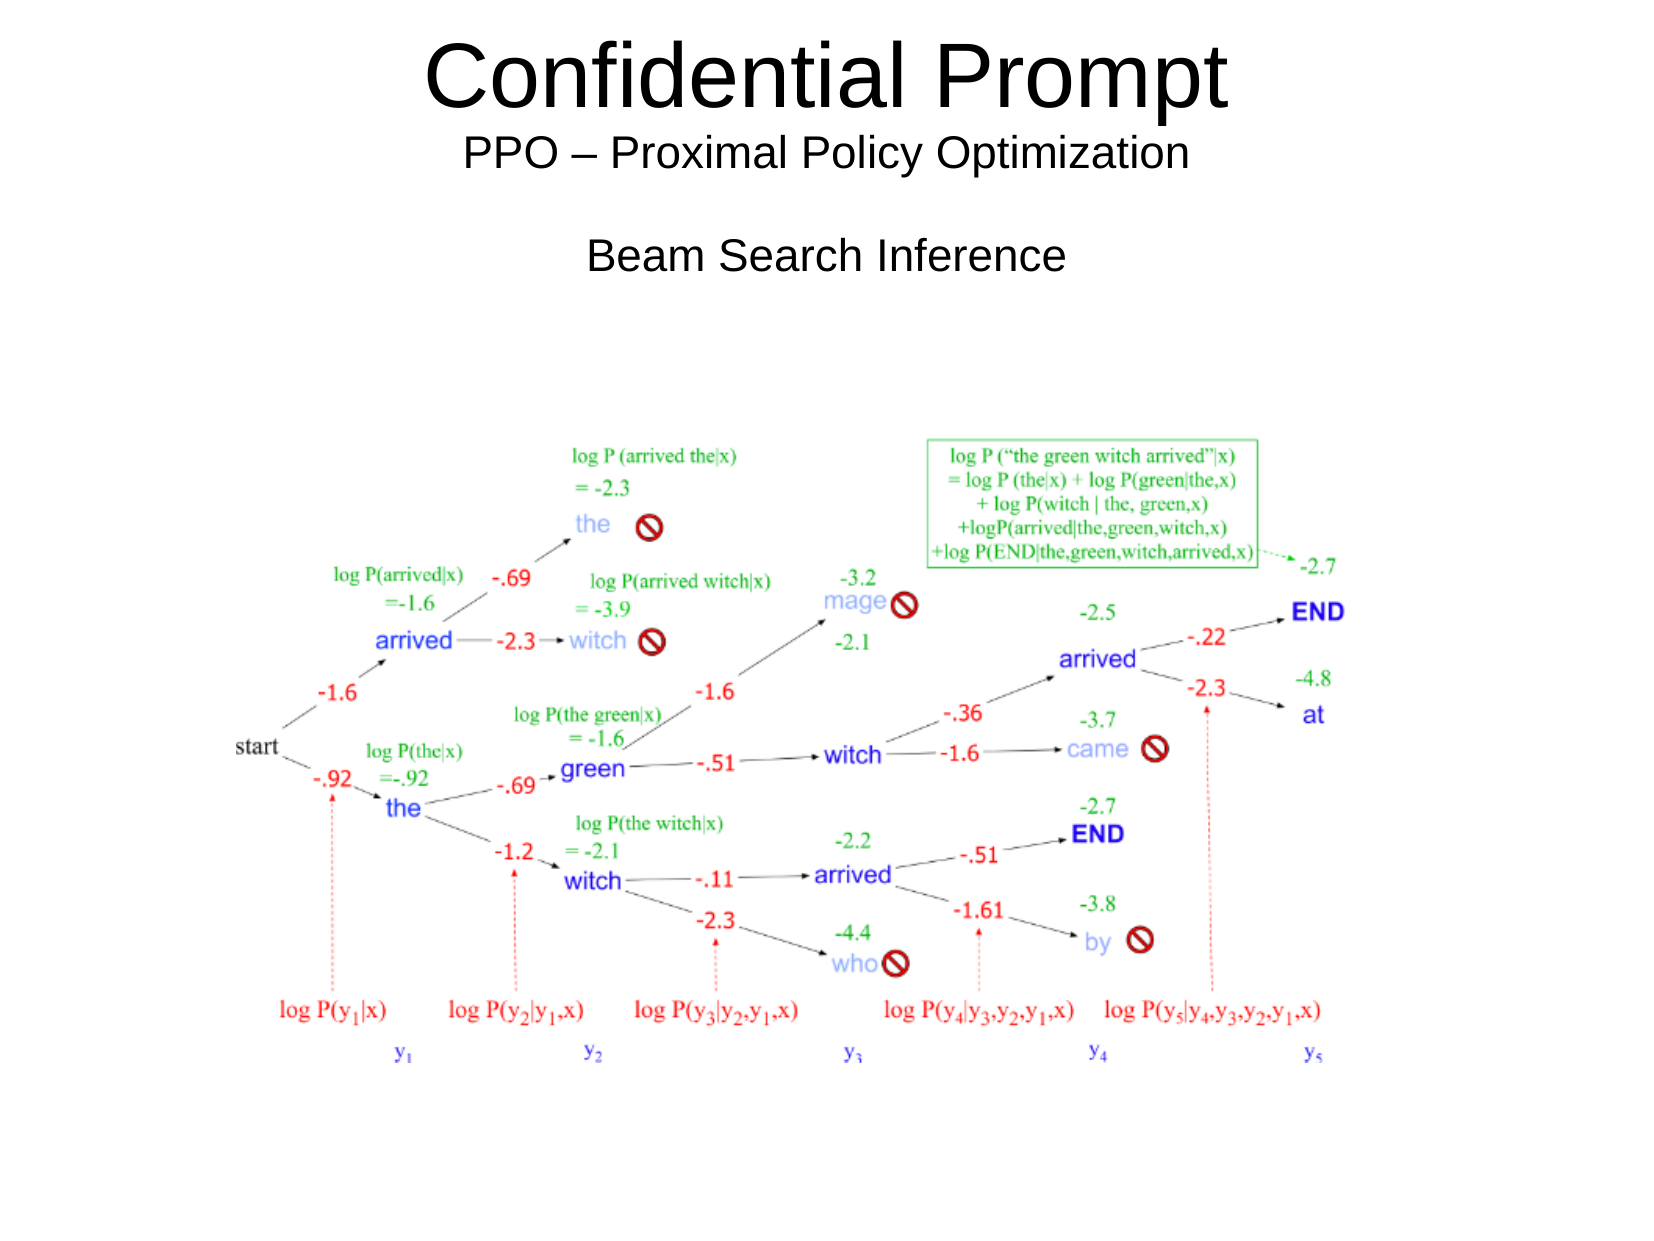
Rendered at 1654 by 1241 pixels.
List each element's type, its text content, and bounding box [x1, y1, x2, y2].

picture [236, 431, 1365, 1063]
title Confidential Prompt PPO – Proximal Policy Optimization Beam Search Inference [82, 25, 1571, 281]
